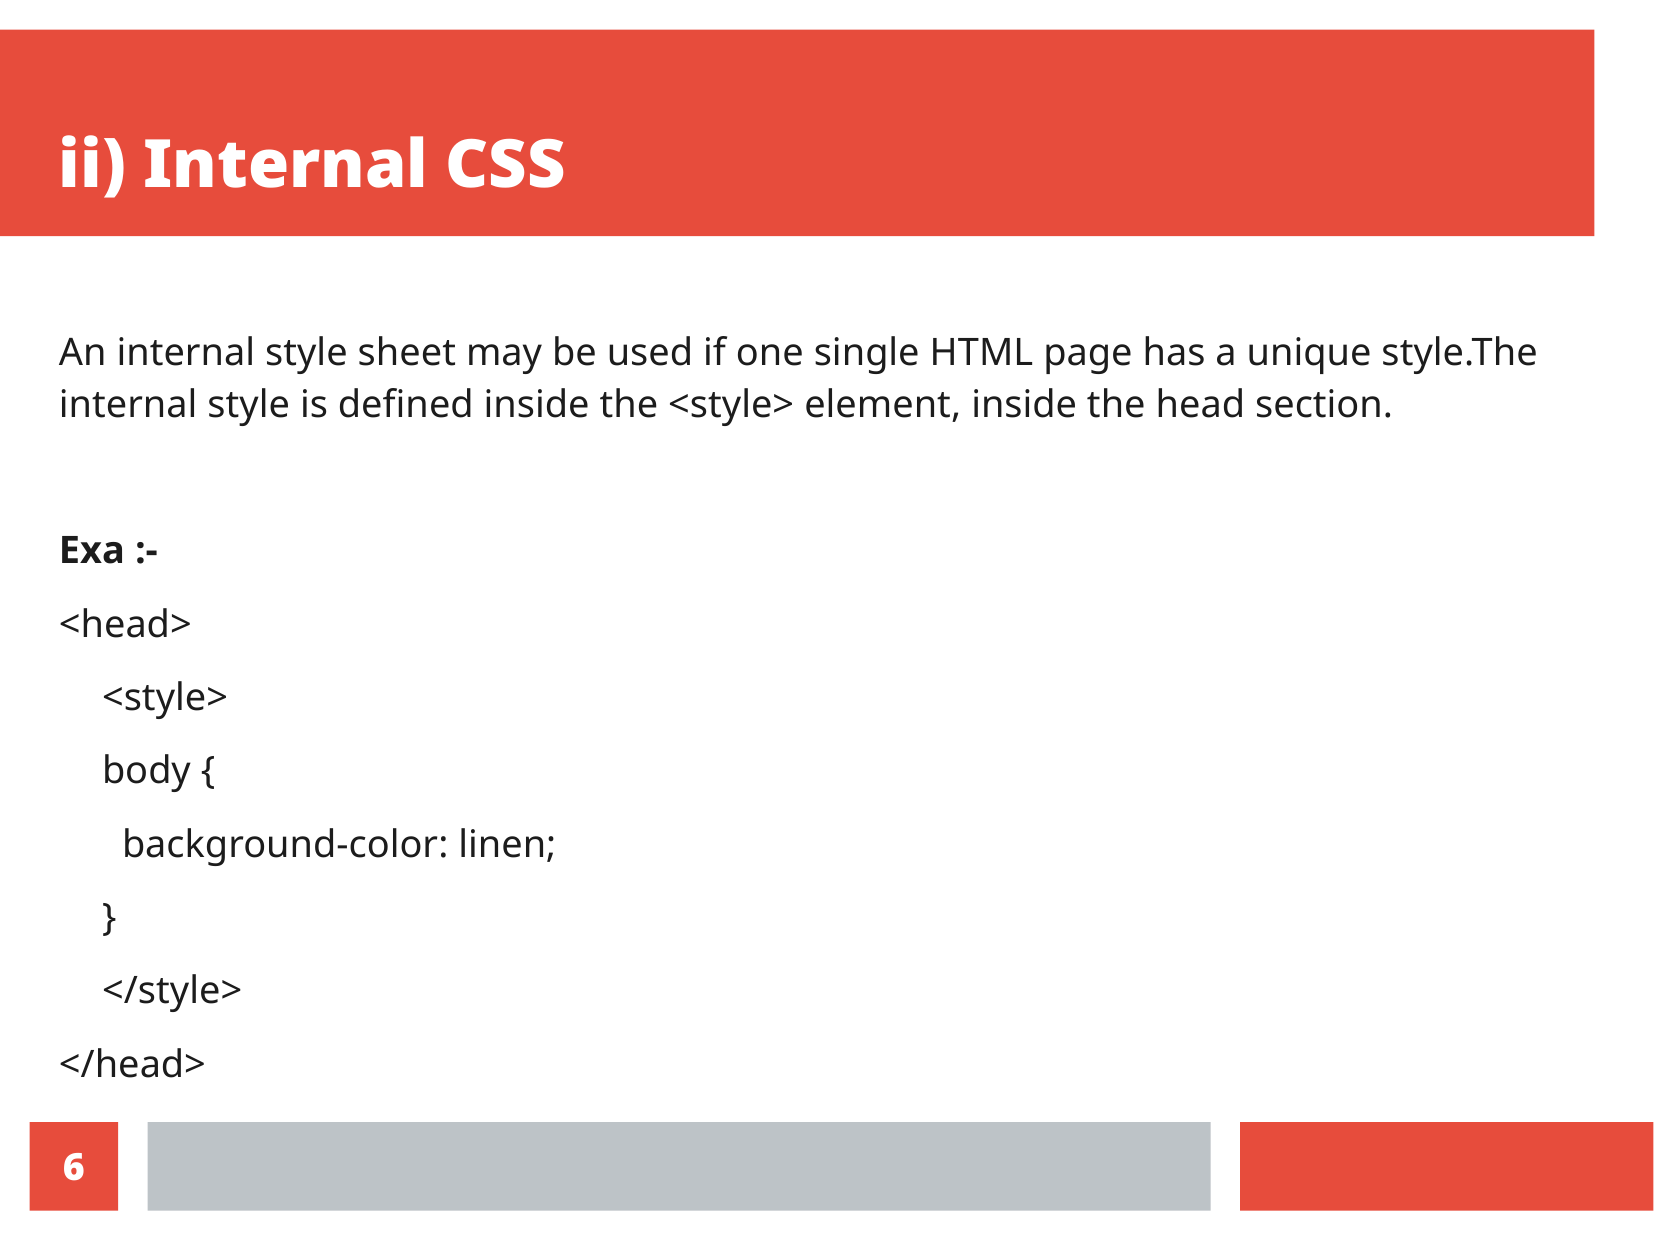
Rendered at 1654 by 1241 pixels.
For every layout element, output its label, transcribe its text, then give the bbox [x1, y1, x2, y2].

title ii) Internal CSS [59, 59, 1595, 207]
list An internal style sheet may be used if one single HTML page has a unique style.The internal style is defined inside the <style> element, inside the head section. Exa :- <head> <style> body { background-color: linen; } </style> </head> [59, 324, 1565, 1093]
